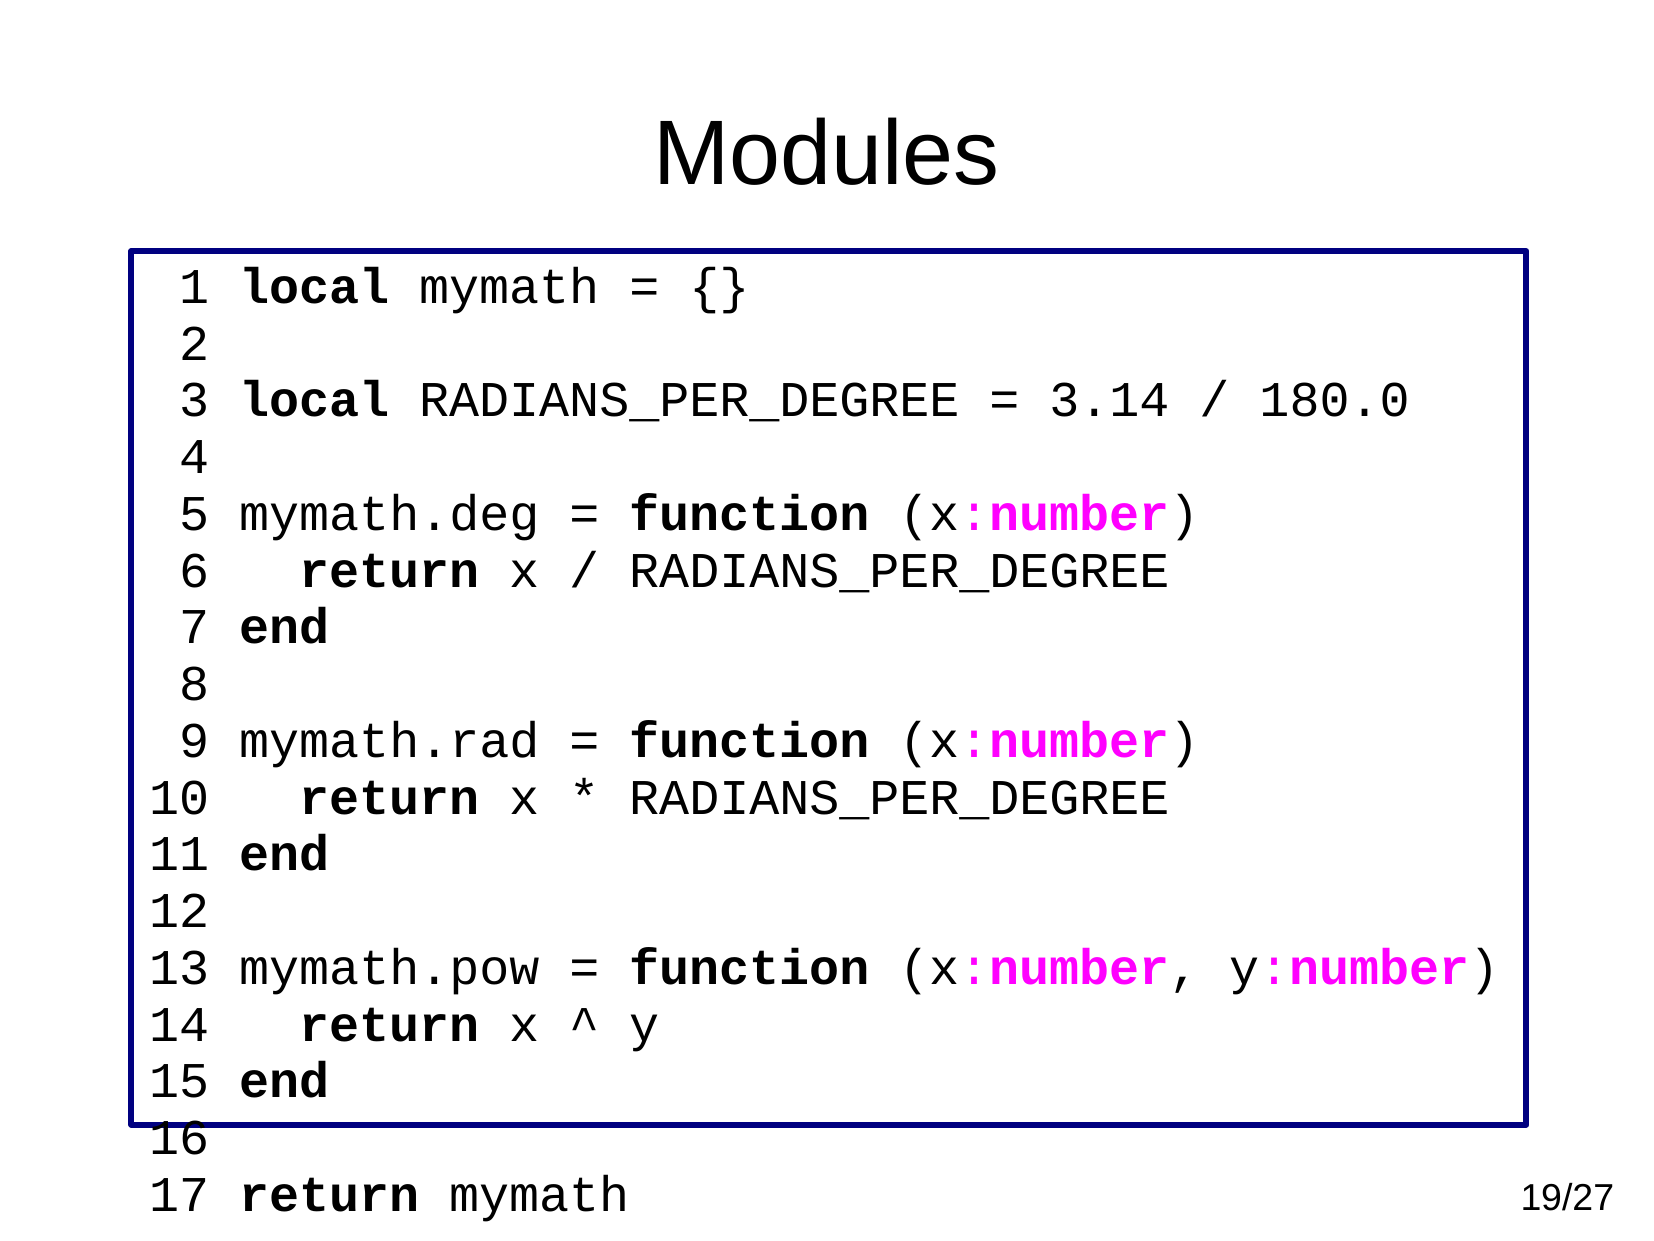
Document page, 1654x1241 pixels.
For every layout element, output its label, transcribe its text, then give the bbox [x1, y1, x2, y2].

text_box 19/27 [1495, 1168, 1630, 1239]
title Modules [82, 49, 1571, 257]
text_box 1 local mymath = {} 2 3 local RADIANS_PER_DEGREE = 3.14 / 180.0 4 5 mymath.deg = function (x:number) 6 return x / RADIANS_PER_DEGREE 7 end 8 9 mymath.rad = function (x:number) 10 return x * RADIANS_PER_DEGREE 11 end 12 13 mymath.pow = function (x:number, y:number) 14 return x ^ y 15 end 16 17 return mymath [131, 251, 1527, 1125]
